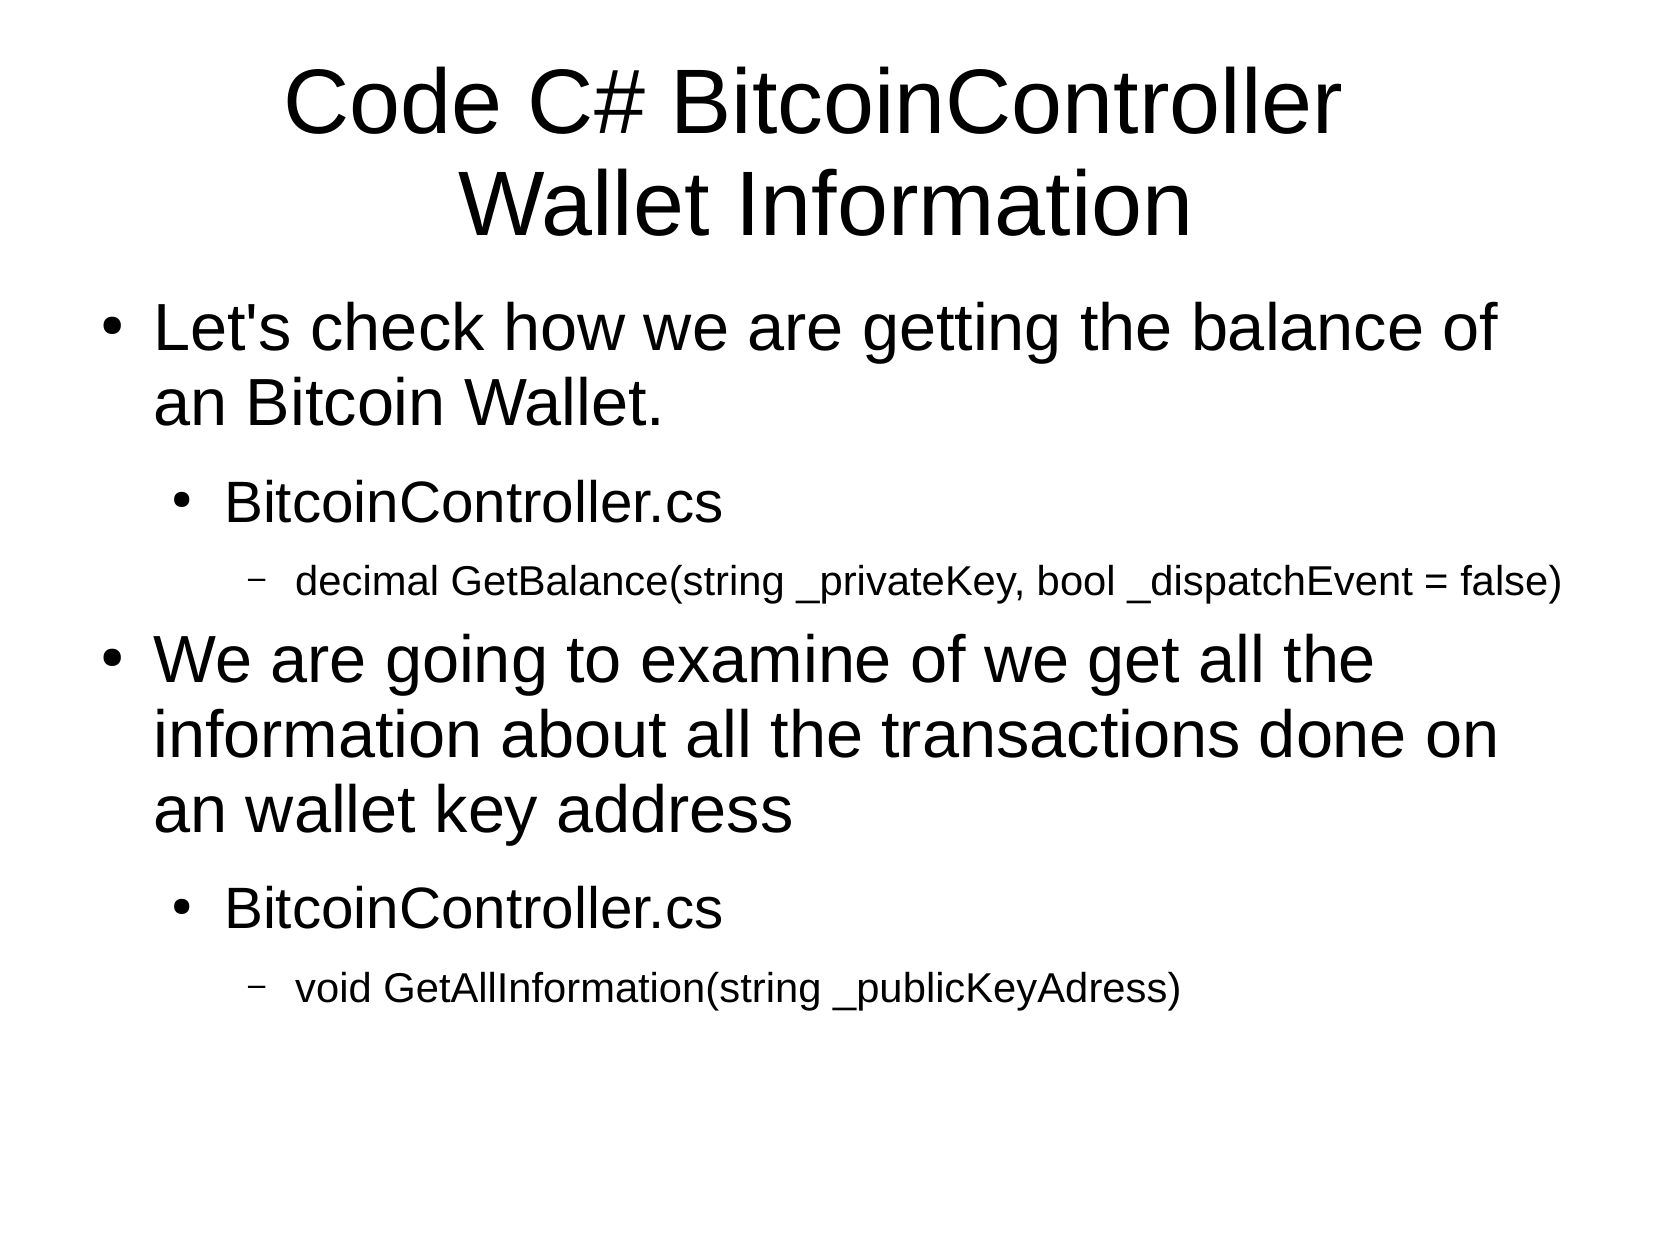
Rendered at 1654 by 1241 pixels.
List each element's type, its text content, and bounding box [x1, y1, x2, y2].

title Code C# BitcoinController Wallet Information [82, 49, 1571, 257]
list Let's check how we are getting the balance of an Bitcoin Wallet. BitcoinController.cs decimal GetBalance(string _privateKey, bool _dispatchEvent = false) We are going to examine of we get all the information about all the transactions done on an wallet key address BitcoinController.cs void GetAllInformation(string _publicKeyAdress) [82, 290, 1571, 1012]
